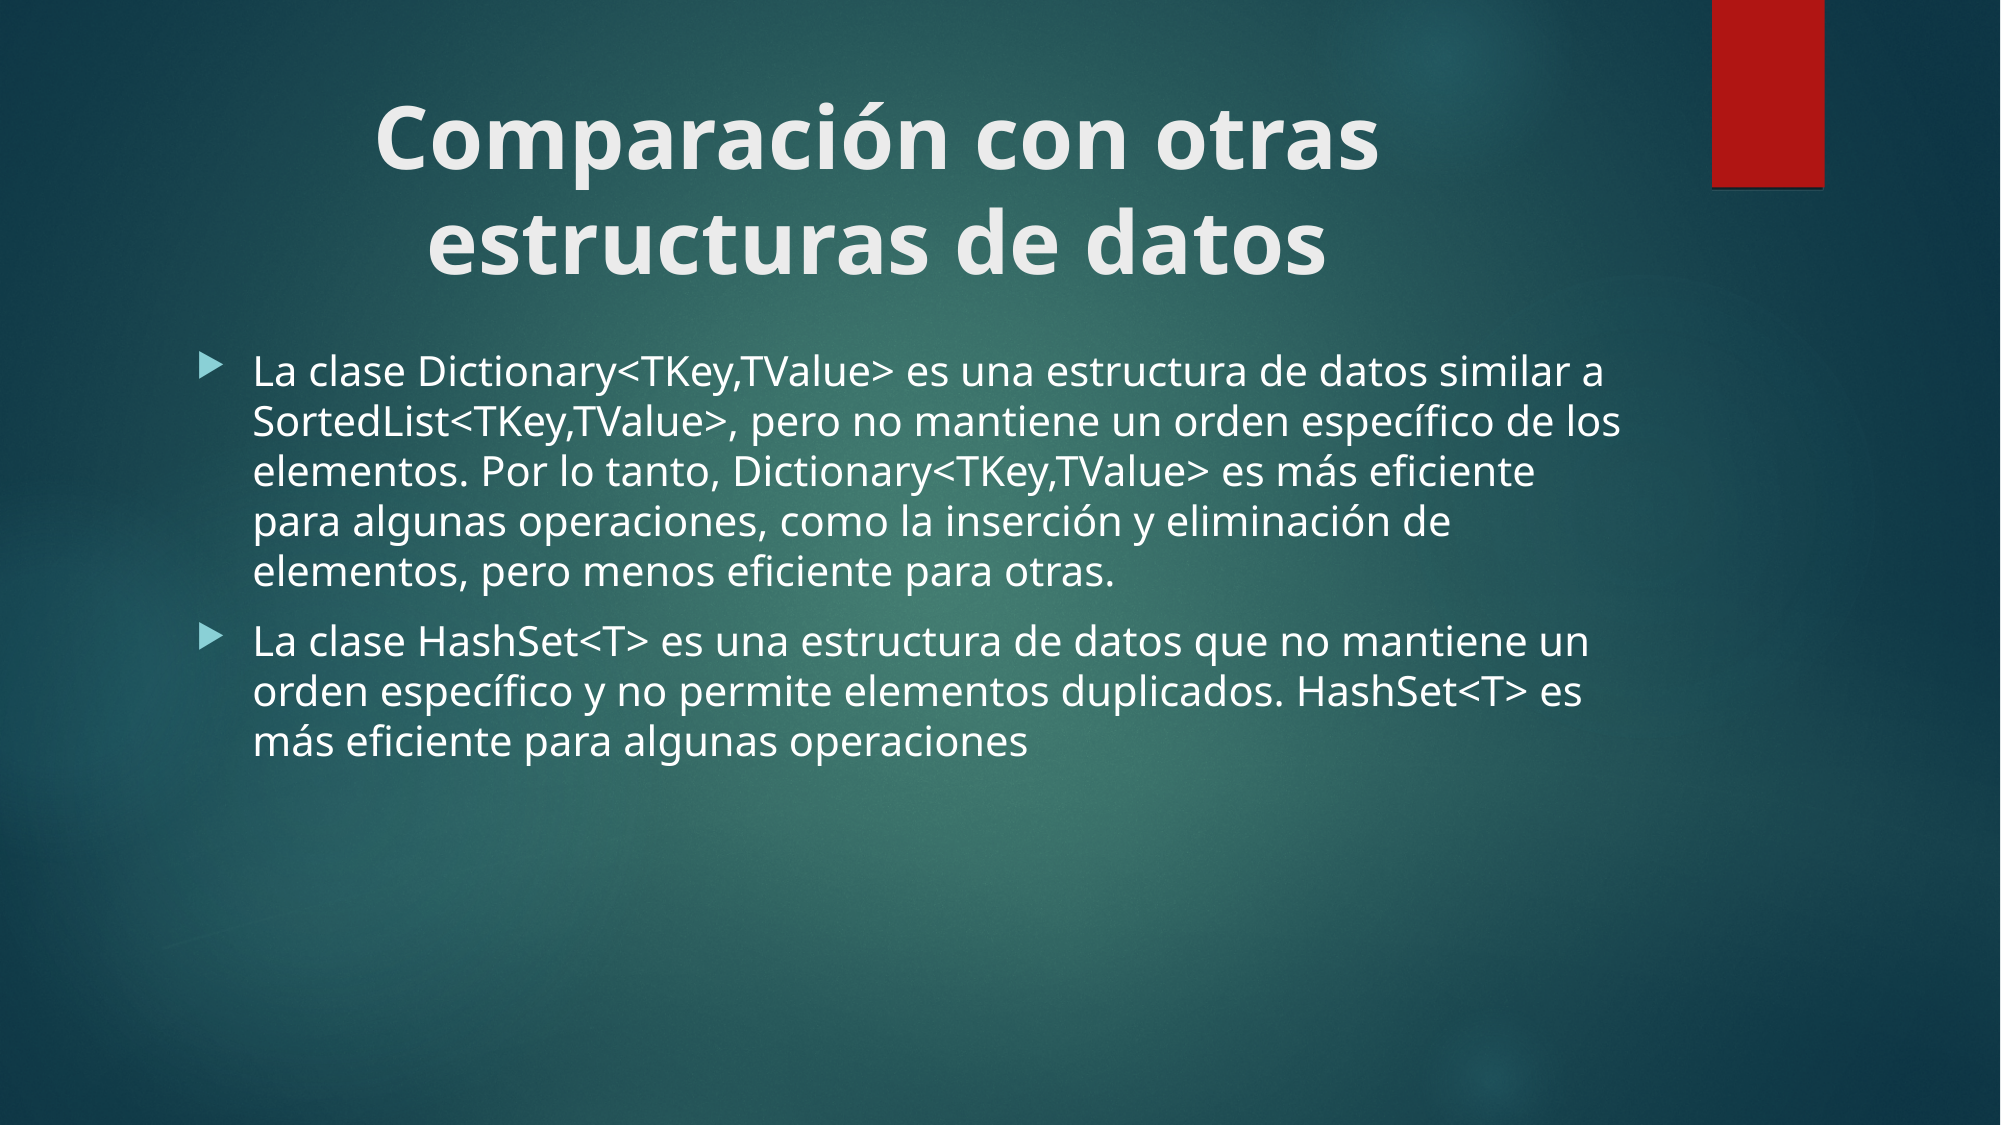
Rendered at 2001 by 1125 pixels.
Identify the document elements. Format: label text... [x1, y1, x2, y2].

picture [0, 0, 2001, 1125]
title Comparación con otras estructuras de datos [106, 74, 1649, 304]
list La clase Dictionary<TKey,TValue> es una estructura de datos similar a SortedList<TKey,TValue>, pero no mantiene un orden específico de los elementos. Por lo tanto, Dictionary<TKey,TValue> es más eficiente para algunas operaciones, como la inserción y eliminación de elementos, pero menos eficiente para otras. La clase HashSet<T> es una estructura de datos que no mantiene un orden específico y no permite elementos duplicados. HashSet<T> es más eficiente para algunas operaciones [181, 336, 1649, 1025]
